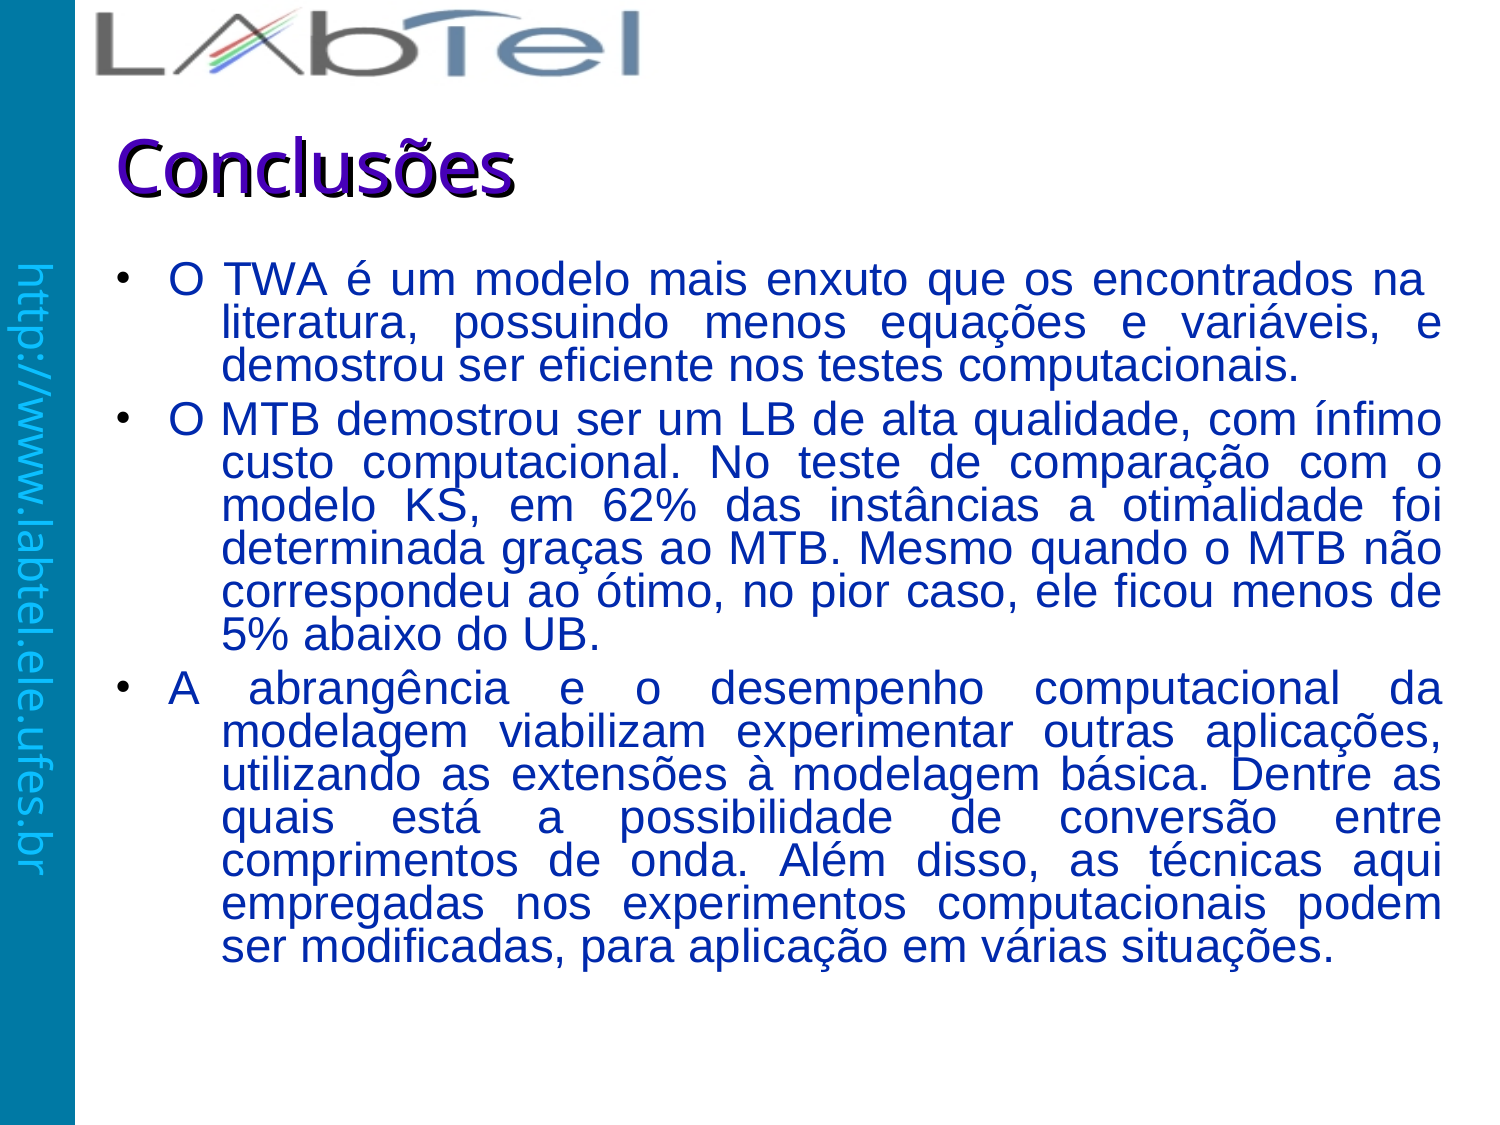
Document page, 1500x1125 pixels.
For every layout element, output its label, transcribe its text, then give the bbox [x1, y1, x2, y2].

list O TWA é um modelo mais enxuto que os encontrados na literatura, possuindo menos equações e variáveis, e demostrou ser eficiente nos testes computacionais. O MTB demostrou ser um LB de alta qualidade, com ínfimo custo computacional. No teste de comparação com o modelo KS, em 62% das instâncias a otimalidade foi determinada graças ao MTB. Mesmo quando o MTB não correspondeu ao ótimo, no pior caso, ele ficou menos de 5% abaixo do UB. A abrangência e o desempenho computacional da modelagem viabilizam experimentar outras aplicações, utilizando as extensões à modelagem básica. Dentre as quais está a possibilidade de conversão entre comprimentos de onda. Além disso, as técnicas aqui empregadas nos experimentos computacionais podem ser modificadas, para aplicação em várias situações. [99, 237, 1460, 980]
picture [76, 0, 675, 88]
title Conclusões [99, 65, 1460, 237]
